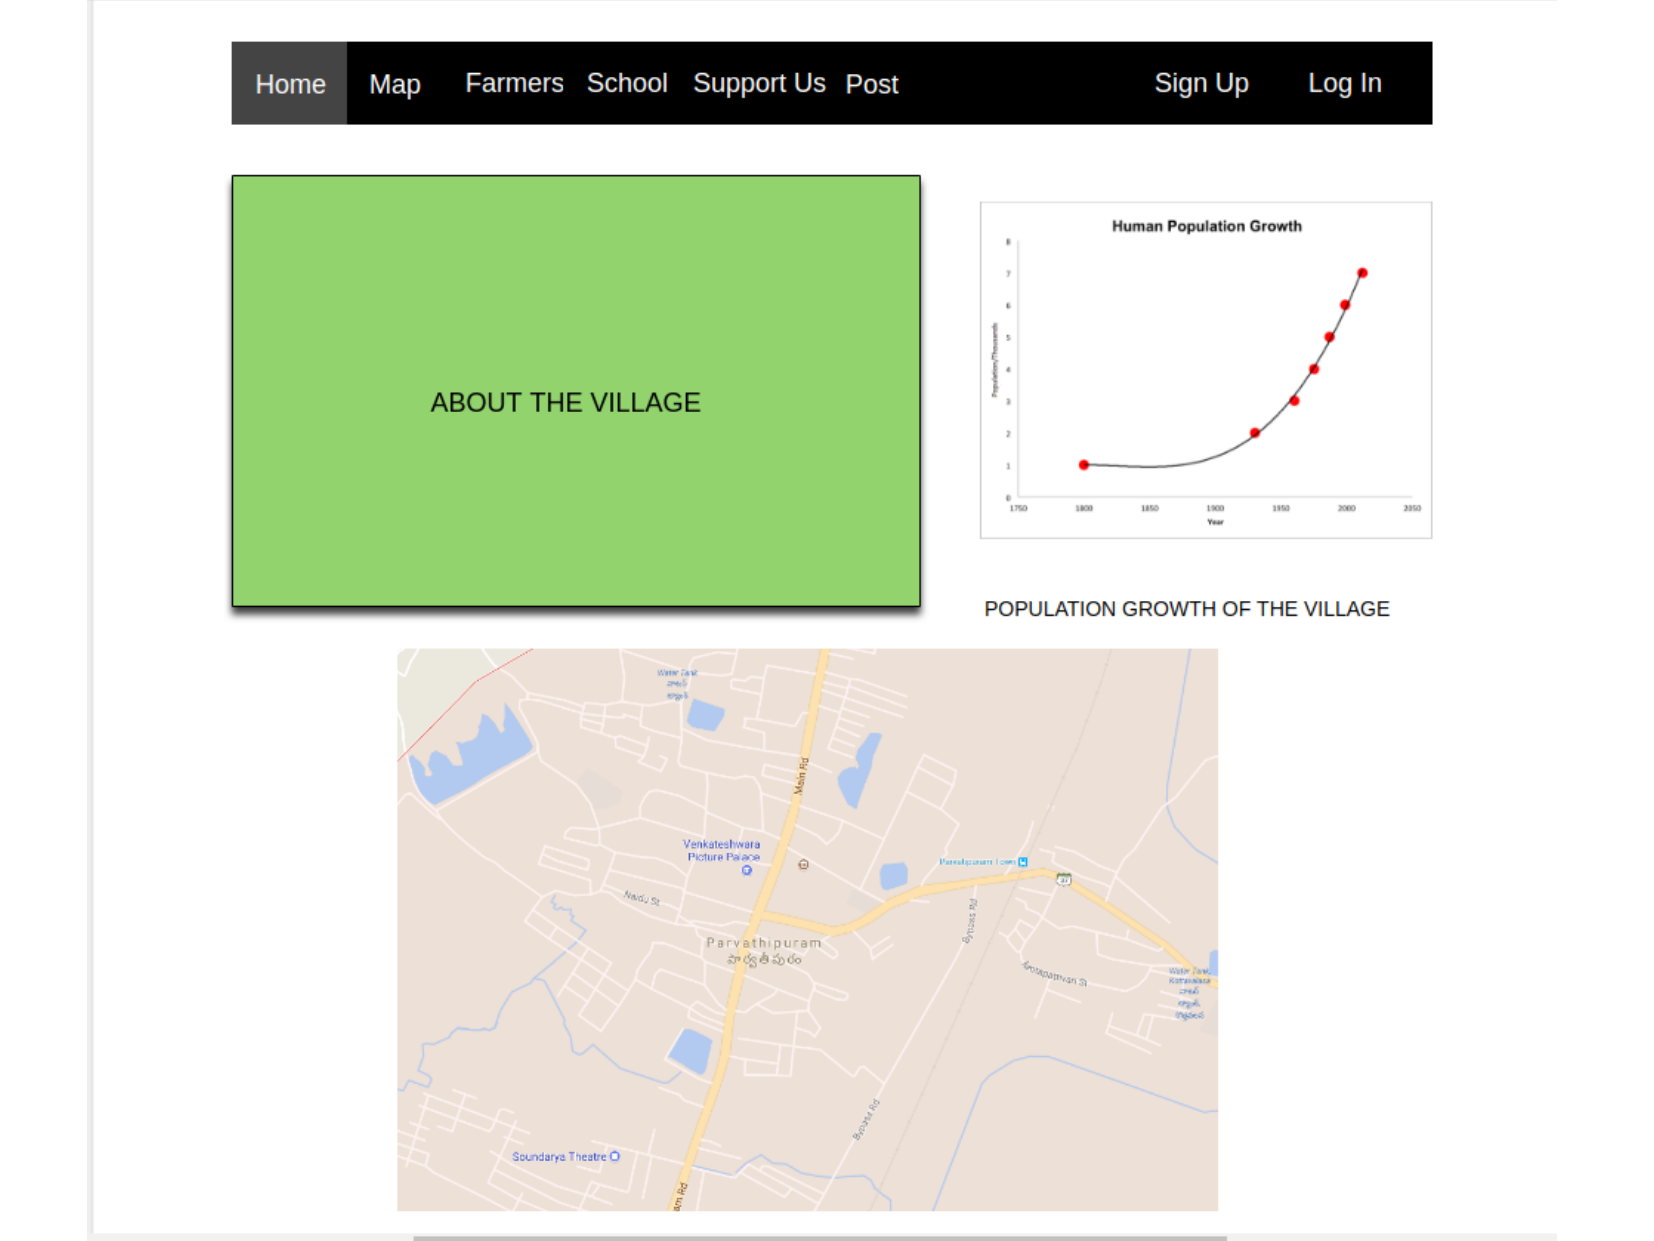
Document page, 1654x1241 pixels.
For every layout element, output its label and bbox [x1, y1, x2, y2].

picture [87, 0, 1557, 1241]
